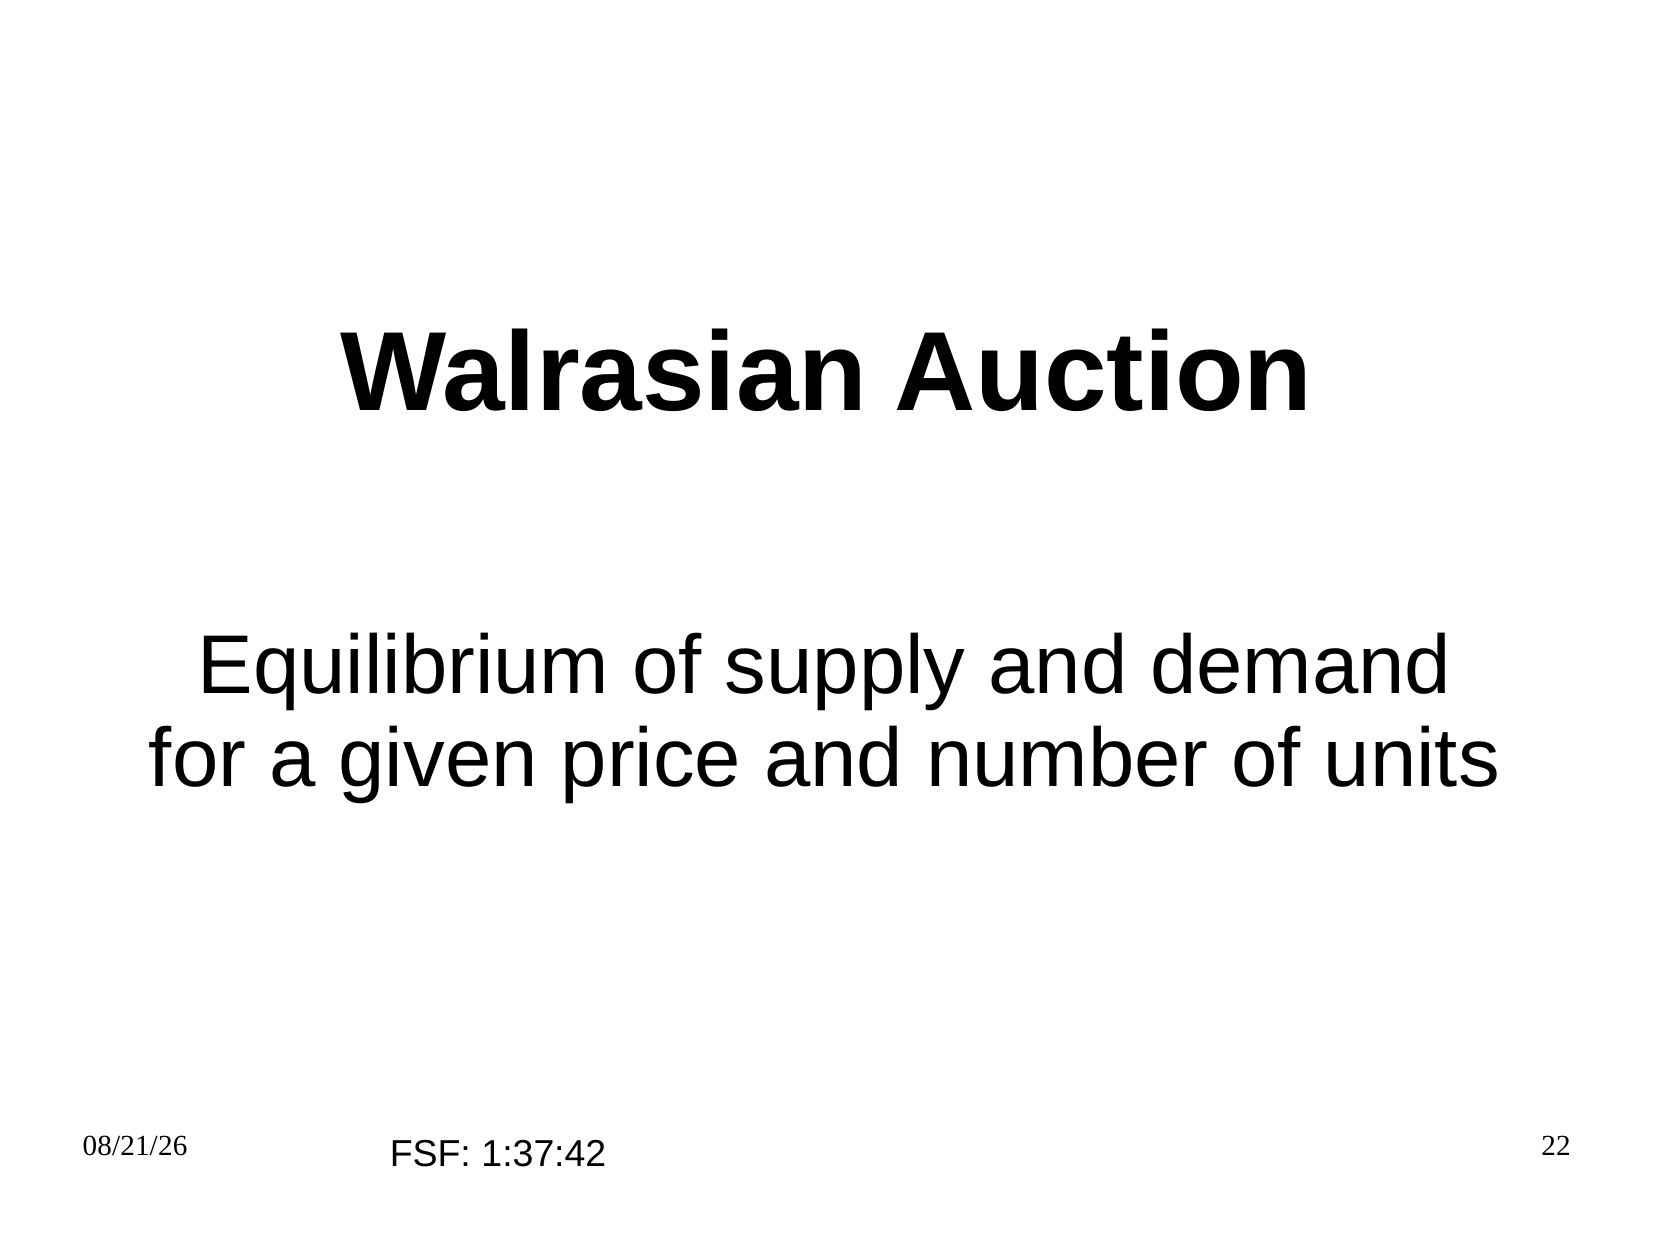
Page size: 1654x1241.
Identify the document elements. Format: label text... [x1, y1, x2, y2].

subtitle Equilibrium of supply and demand for a given price and number of units [80, 606, 1570, 816]
text_box FSF: 1:37:42 [375, 1125, 622, 1182]
title Walrasian Auction [82, 267, 1571, 476]
